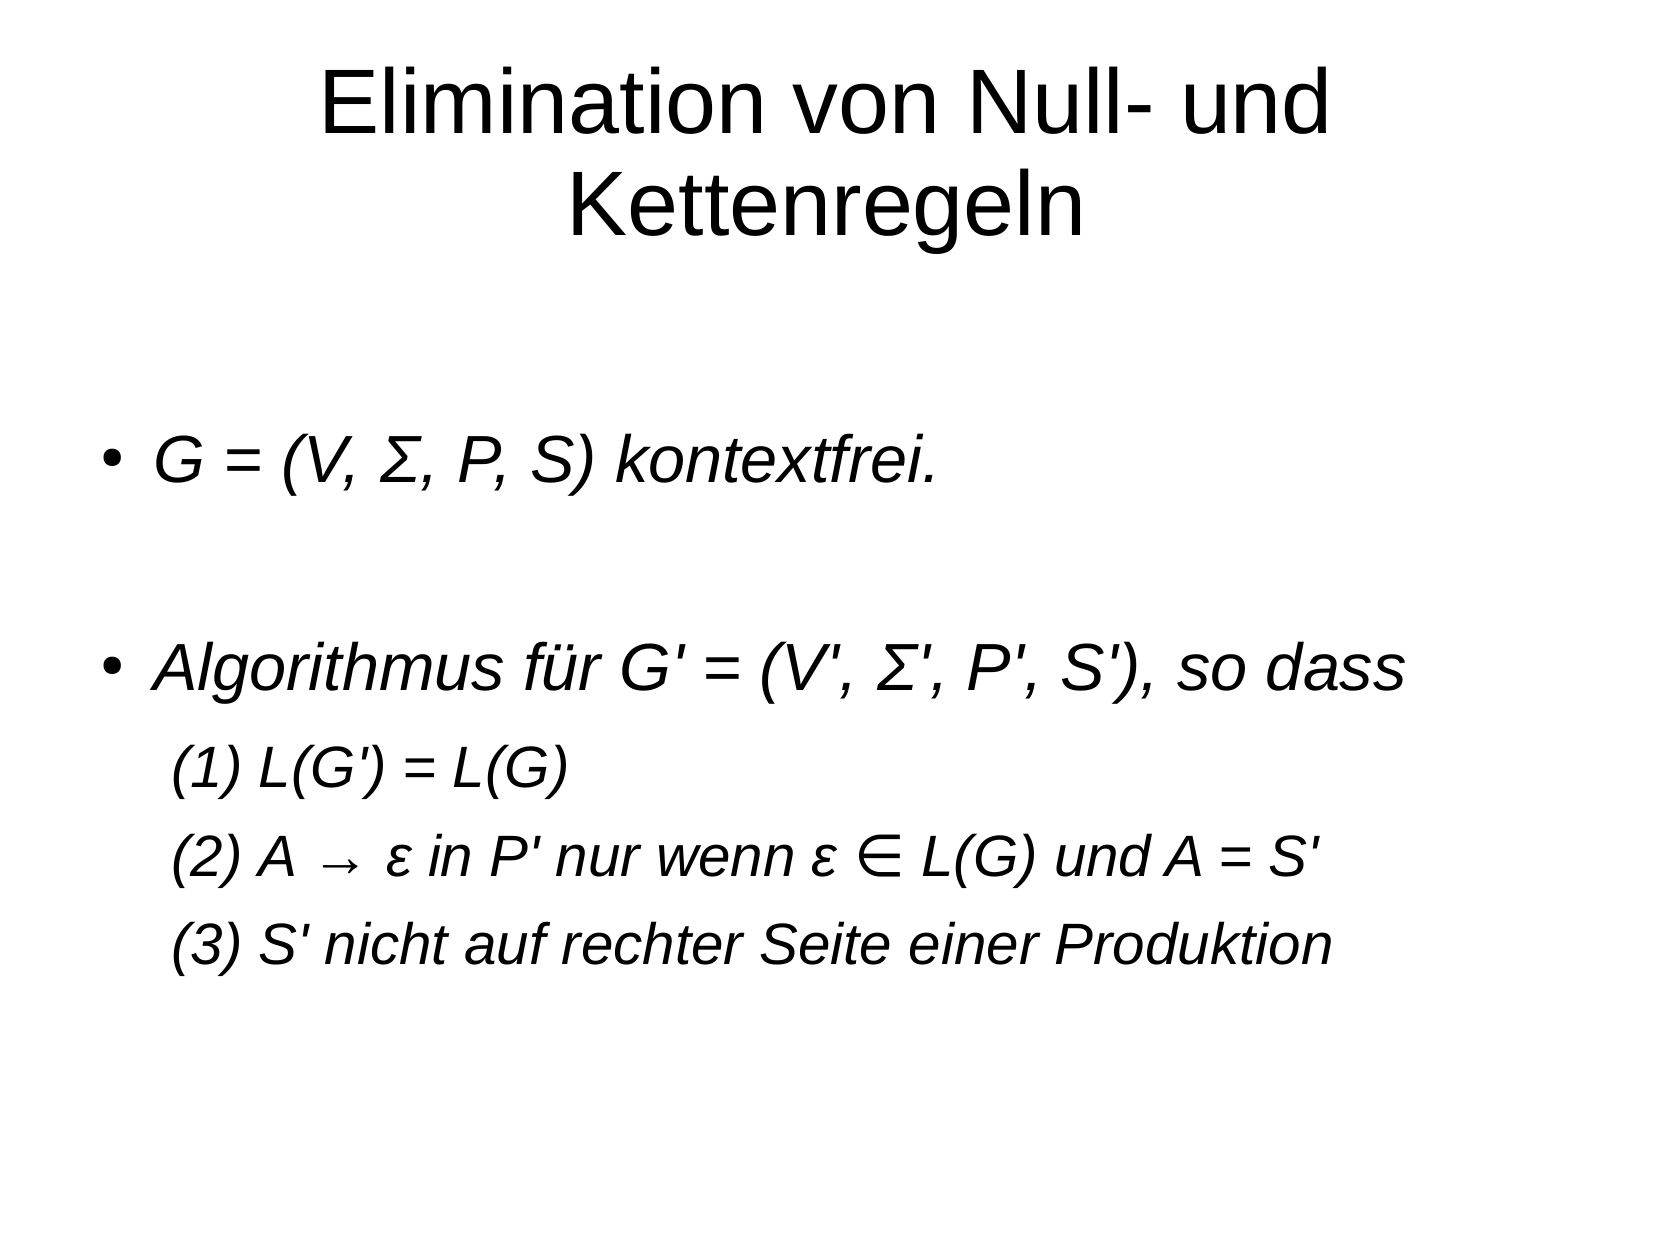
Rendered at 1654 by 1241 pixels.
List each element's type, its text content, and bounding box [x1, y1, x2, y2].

title Elimination von Null- und Kettenregeln [82, 49, 1571, 257]
list G = (V, Σ, P, S) kontextfrei. Algorithmus für G' = (V', Σ', P', S'), so dass L(G') = L(G) A → ε in P' nur wenn ε ∈ L(G) und A = S' S' nicht auf rechter Seite einer Produktion [82, 290, 1571, 1109]
